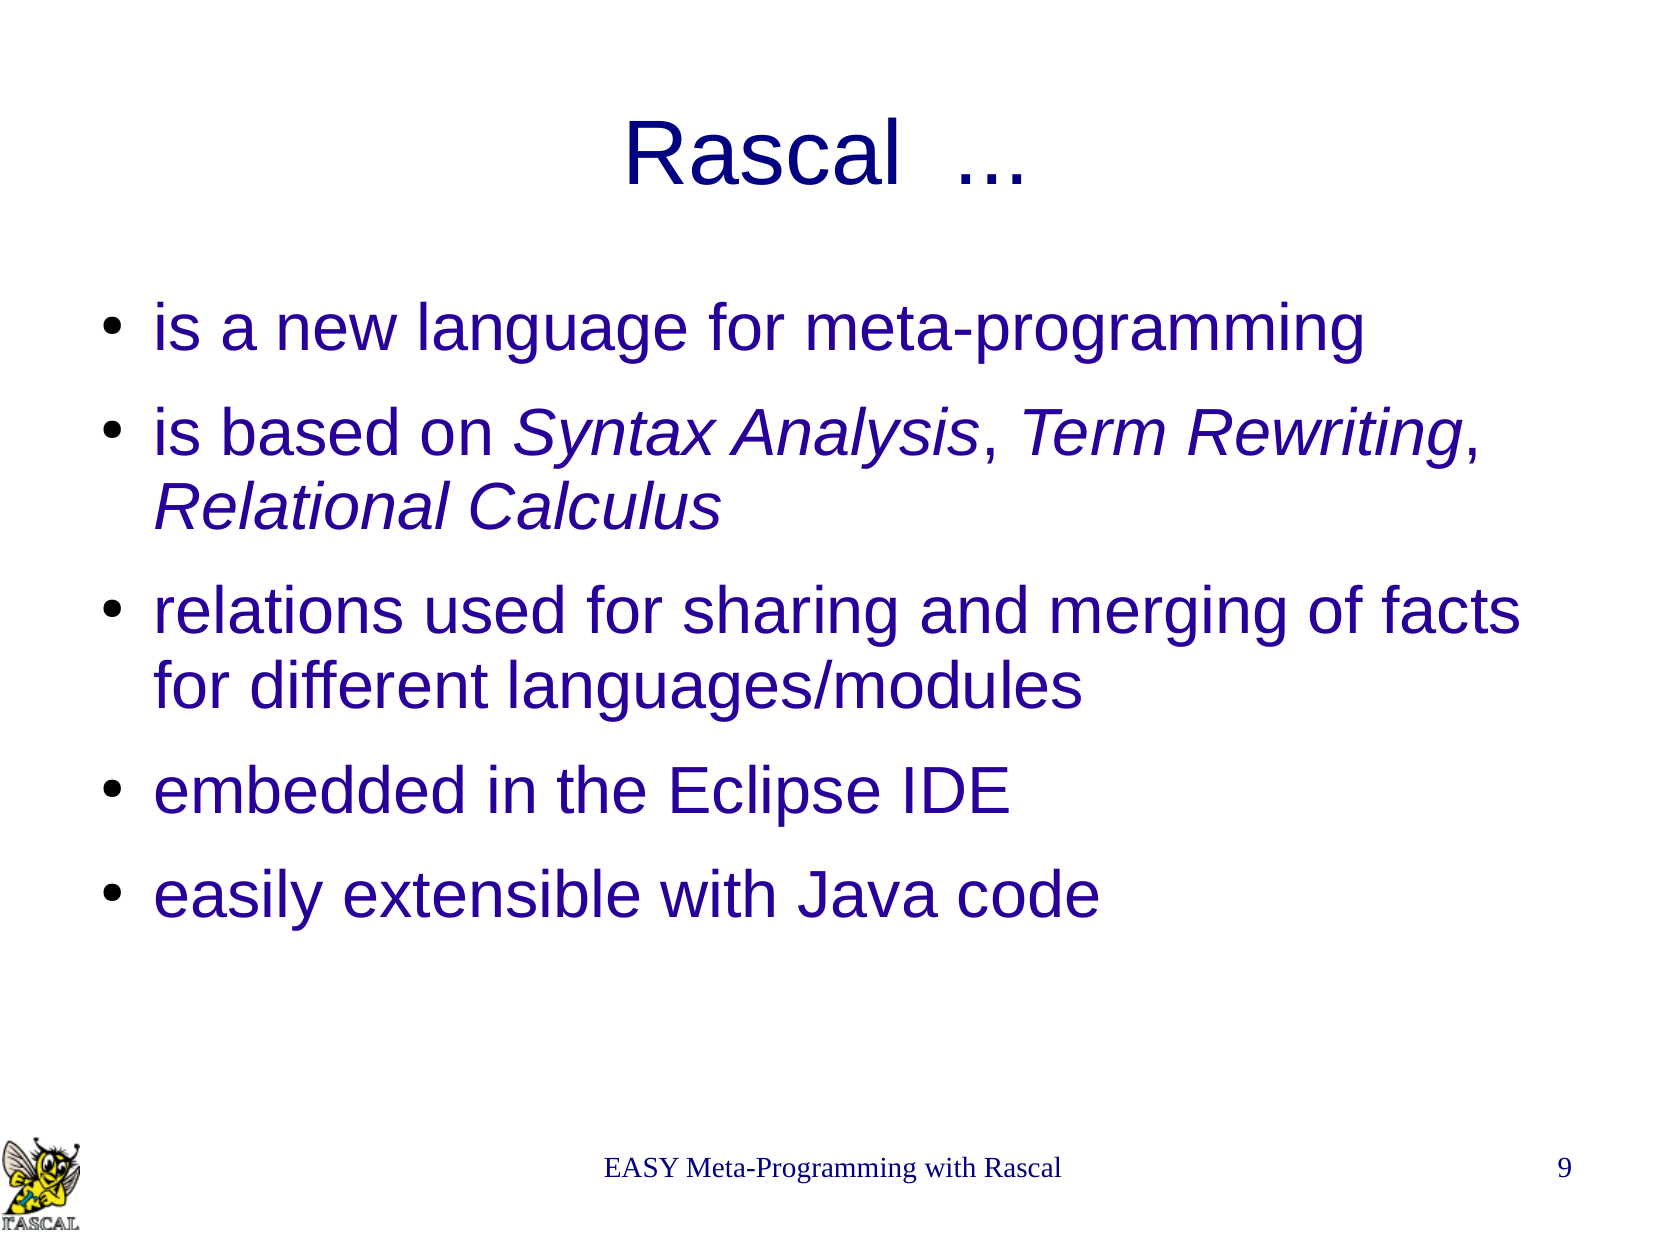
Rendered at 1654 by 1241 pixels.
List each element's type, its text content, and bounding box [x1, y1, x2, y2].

picture [1, 1137, 80, 1230]
title Rascal ... [82, 49, 1571, 257]
list is a new language for meta-programming is based on Syntax Analysis, Term Rewriting, Relational Calculus relations used for sharing and merging of facts for different languages/modules embedded in the Eclipse IDE easily extensible with Java code [82, 290, 1571, 1109]
